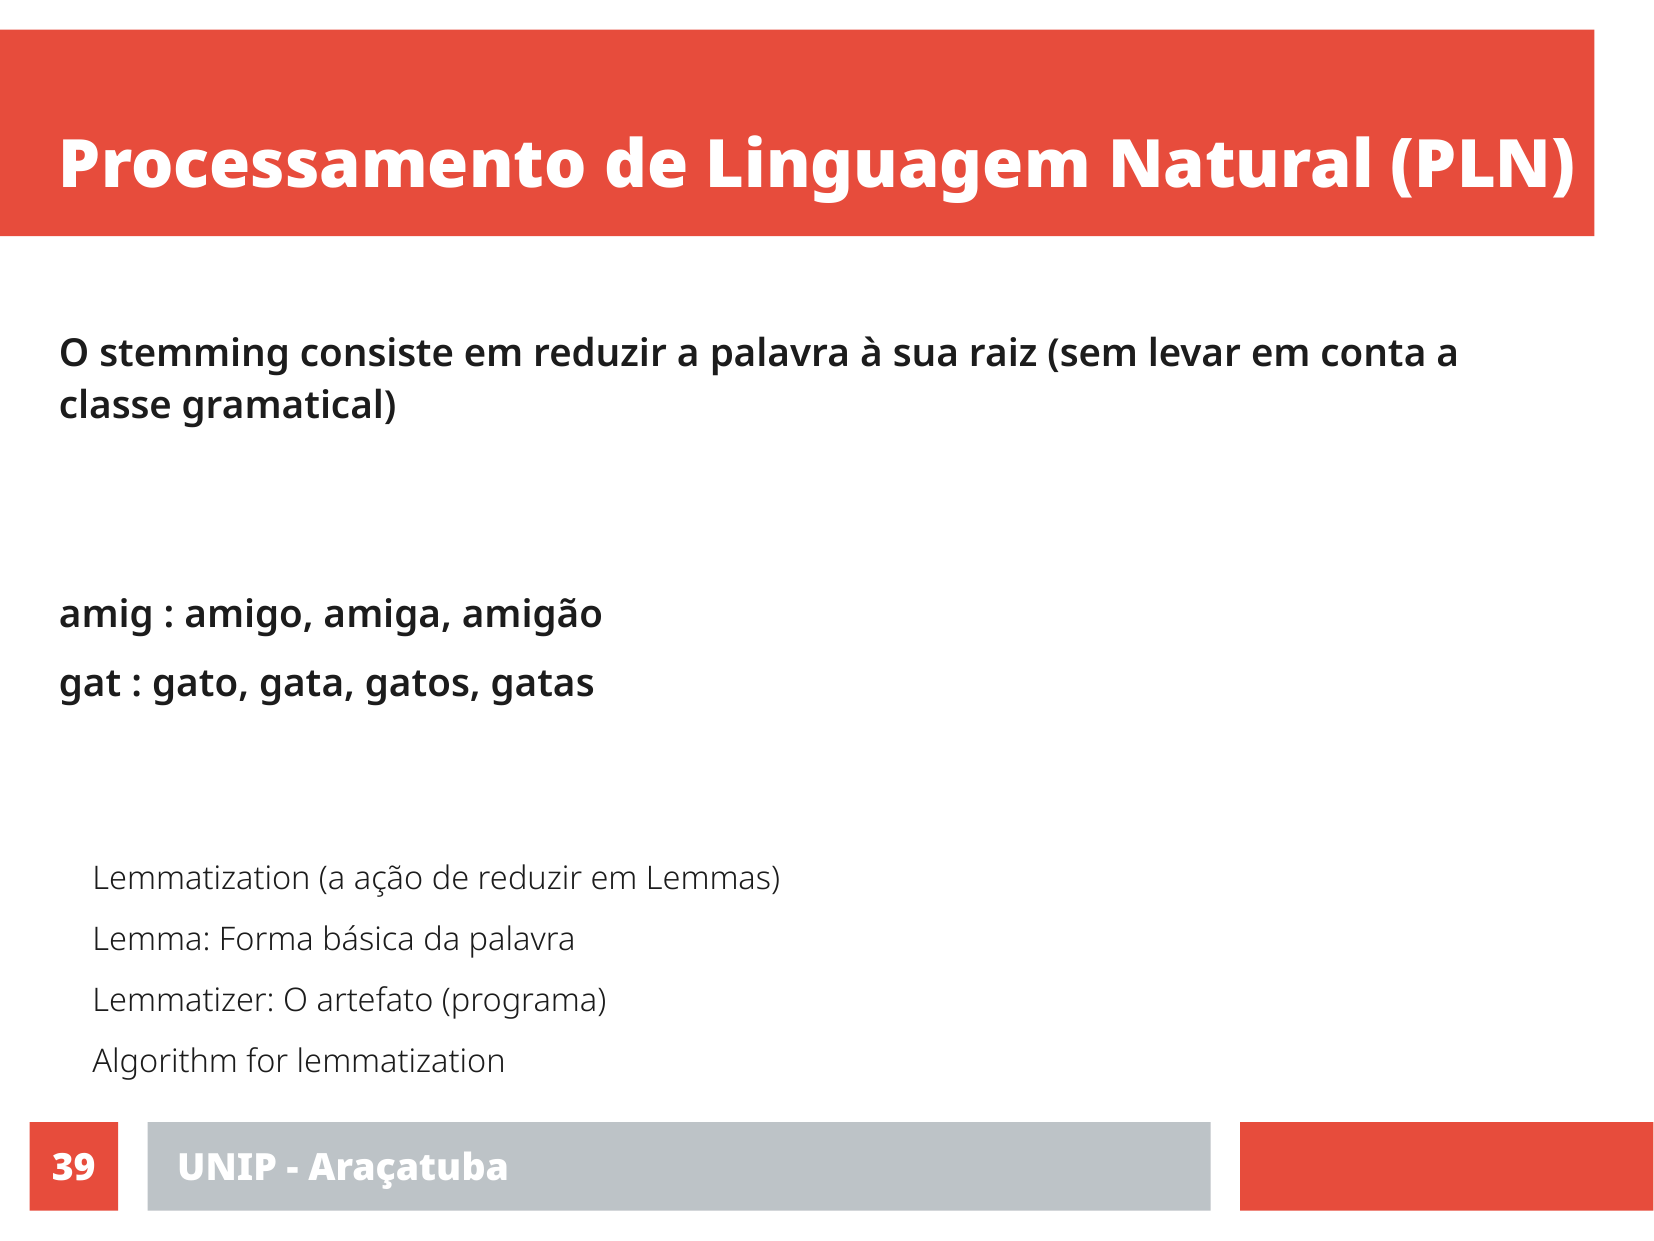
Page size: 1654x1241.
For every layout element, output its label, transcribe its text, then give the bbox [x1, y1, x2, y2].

title Processamento de Linguagem Natural (PLN) [59, 59, 1595, 207]
list O stemming consiste em reduzir a palavra à sua raiz (sem levar em conta a classe gramatical) amig : amigo, amiga, amigão gat : gato, gata, gatos, gatas Lemmatization (a ação de reduzir em Lemmas) Lemma: Forma básica da palavra Lemmatizer: O artefato (programa) Algorithm for lemmatization [59, 324, 1565, 1093]
